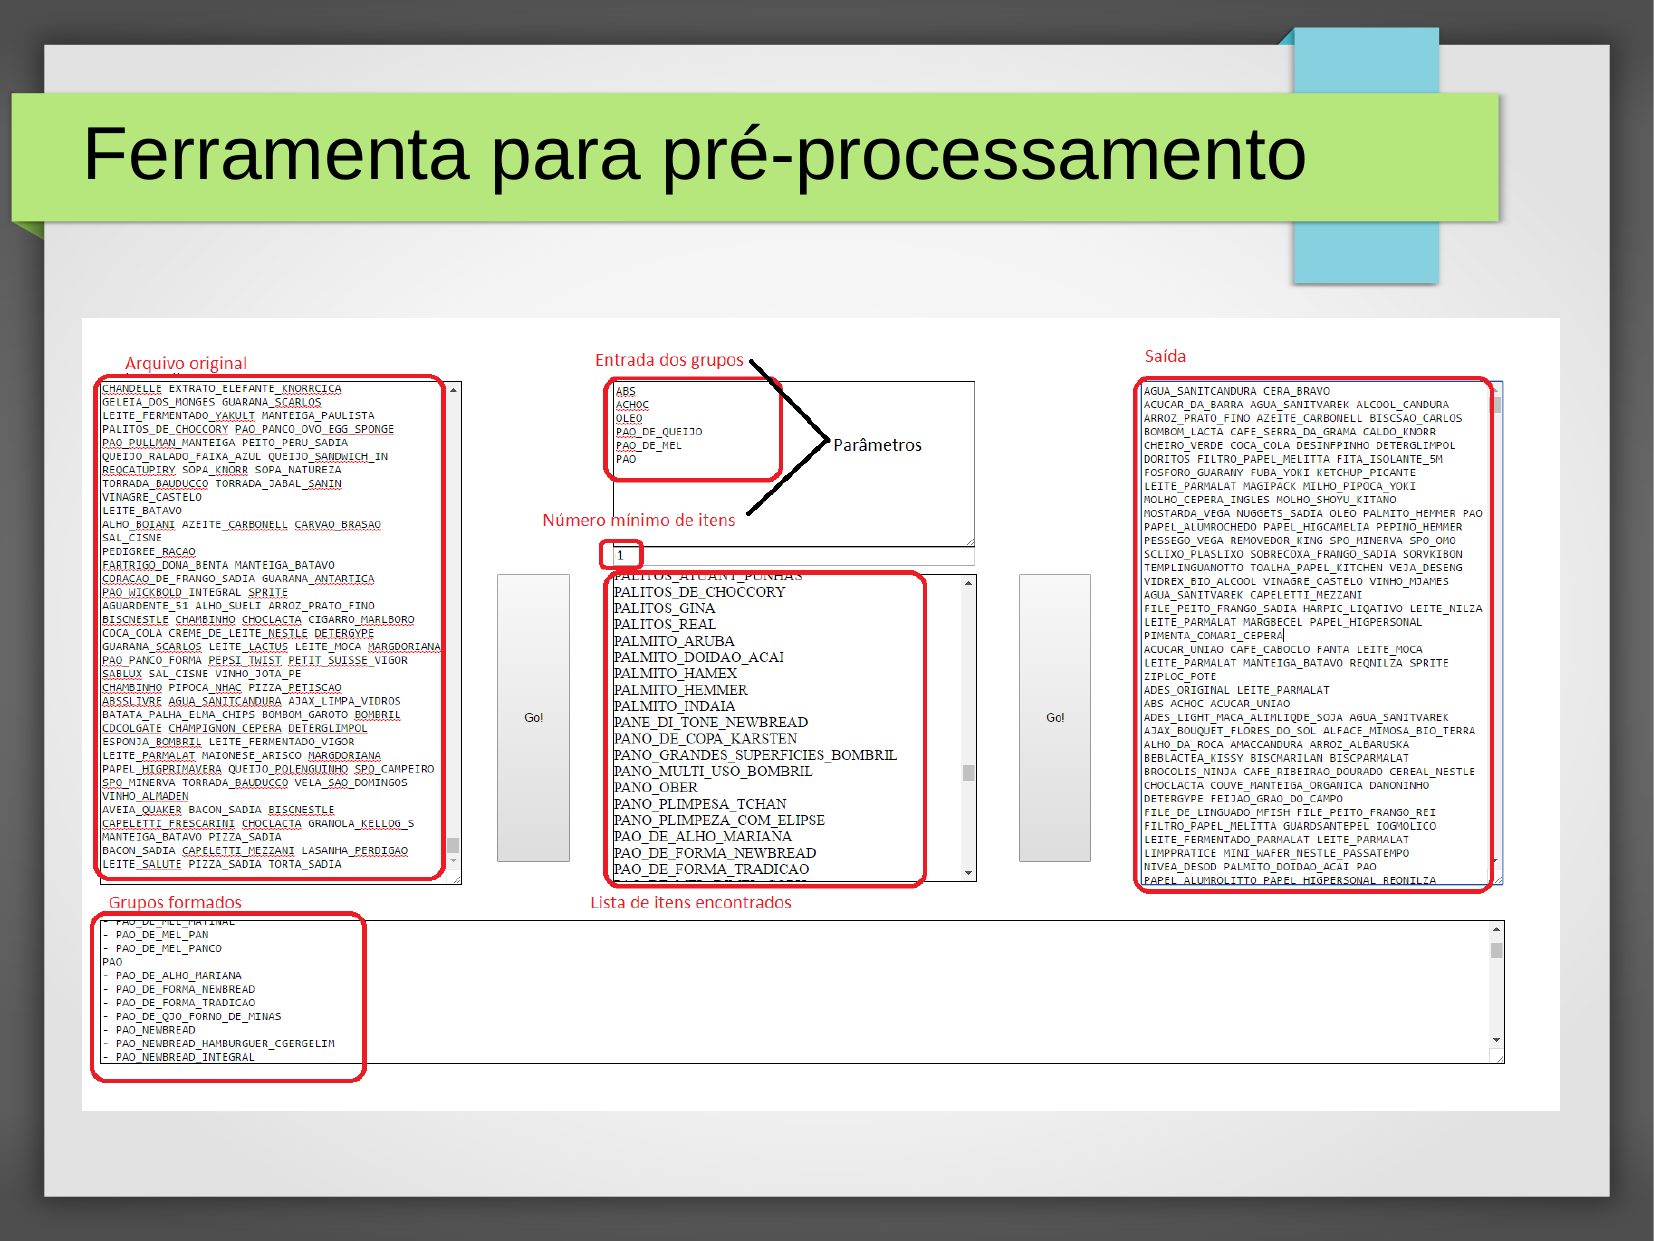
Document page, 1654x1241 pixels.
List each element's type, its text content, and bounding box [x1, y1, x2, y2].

title Ferramenta para pré-processamento [82, 69, 1323, 238]
picture [0, 0, 1654, 1241]
